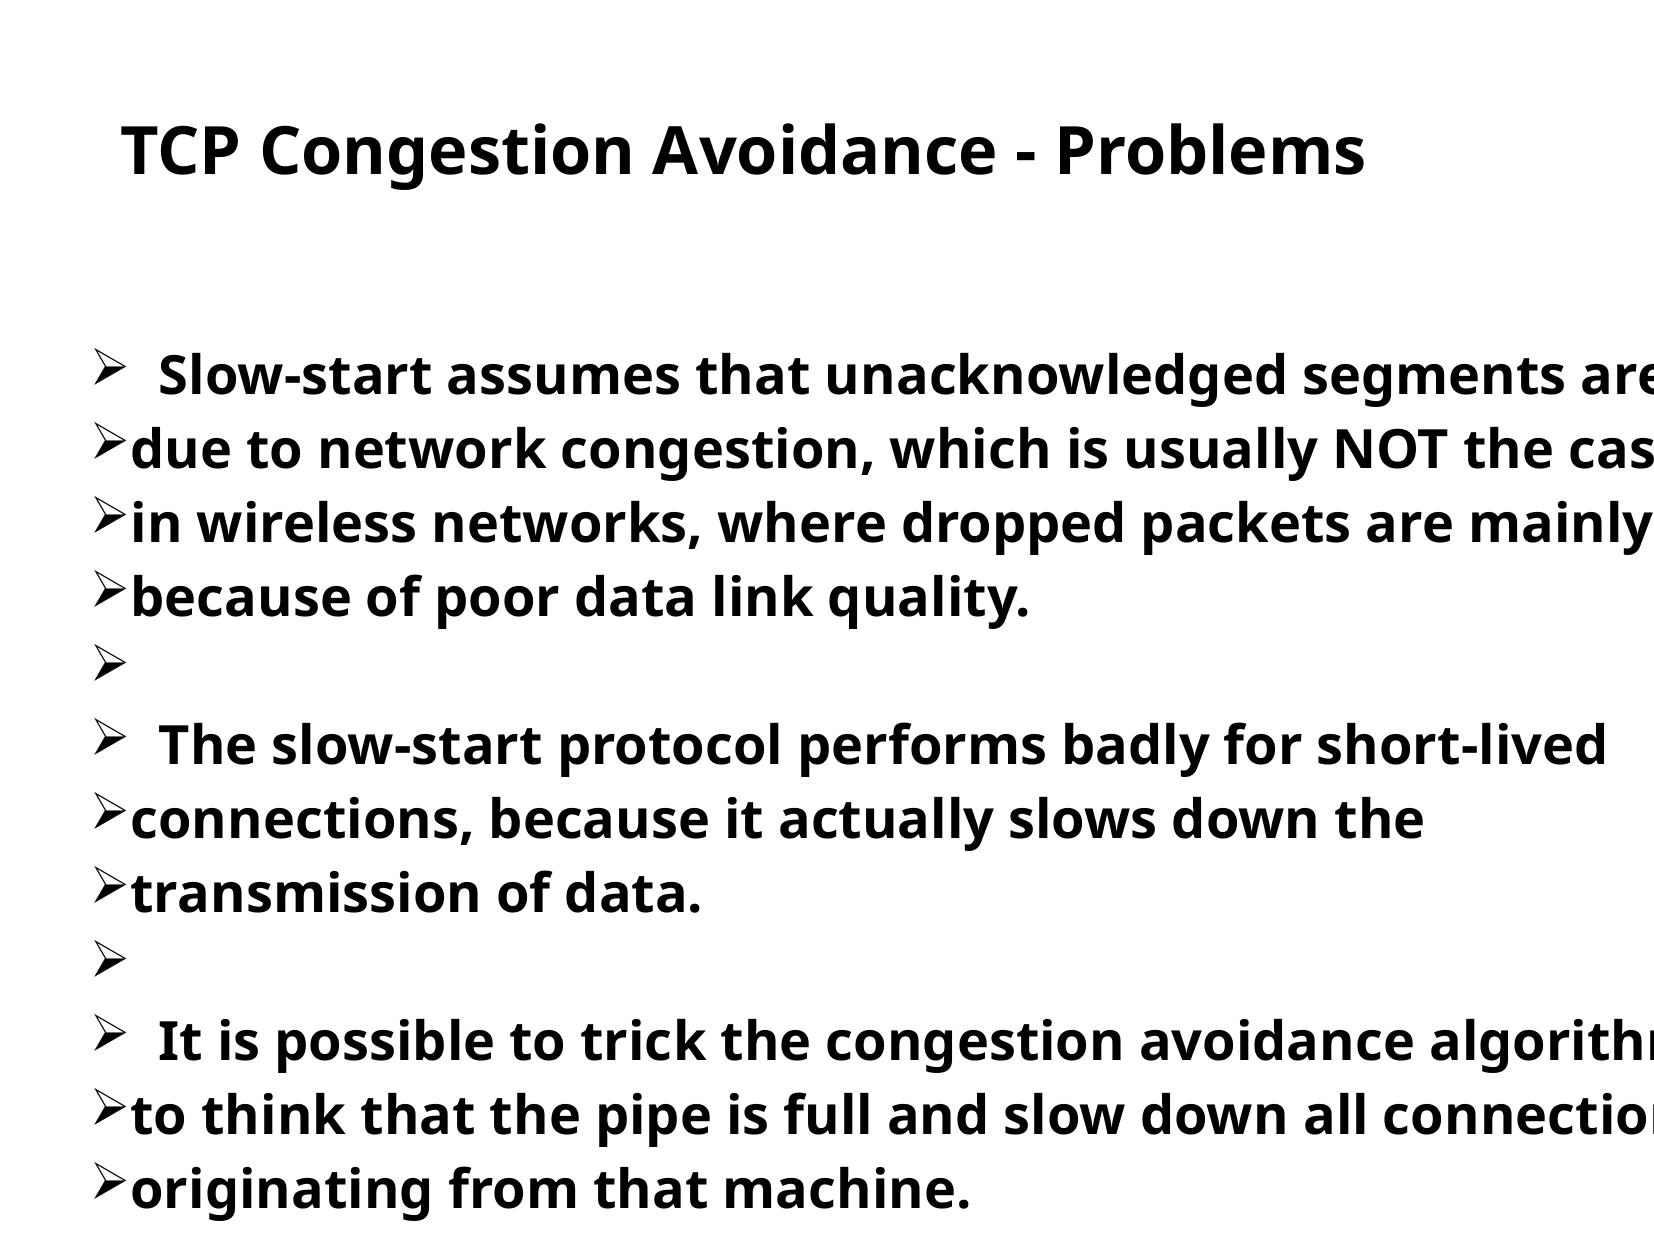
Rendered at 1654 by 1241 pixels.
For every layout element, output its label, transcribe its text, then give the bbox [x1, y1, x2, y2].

title TCP Congestion Avoidance - Problems [0, 49, 1489, 257]
text_box Slow-start assumes that unacknowledged segments are due to network congestion, which is usually NOT the case in wireless networks, where dropped packets are mainly because of poor data link quality. The slow-start protocol performs badly for short-lived connections, because it actually slows down the transmission of data. It is possible to trick the congestion avoidance algorithm to think that the pipe is full and slow down all connections originating from that machine. [75, 255, 1611, 1201]
